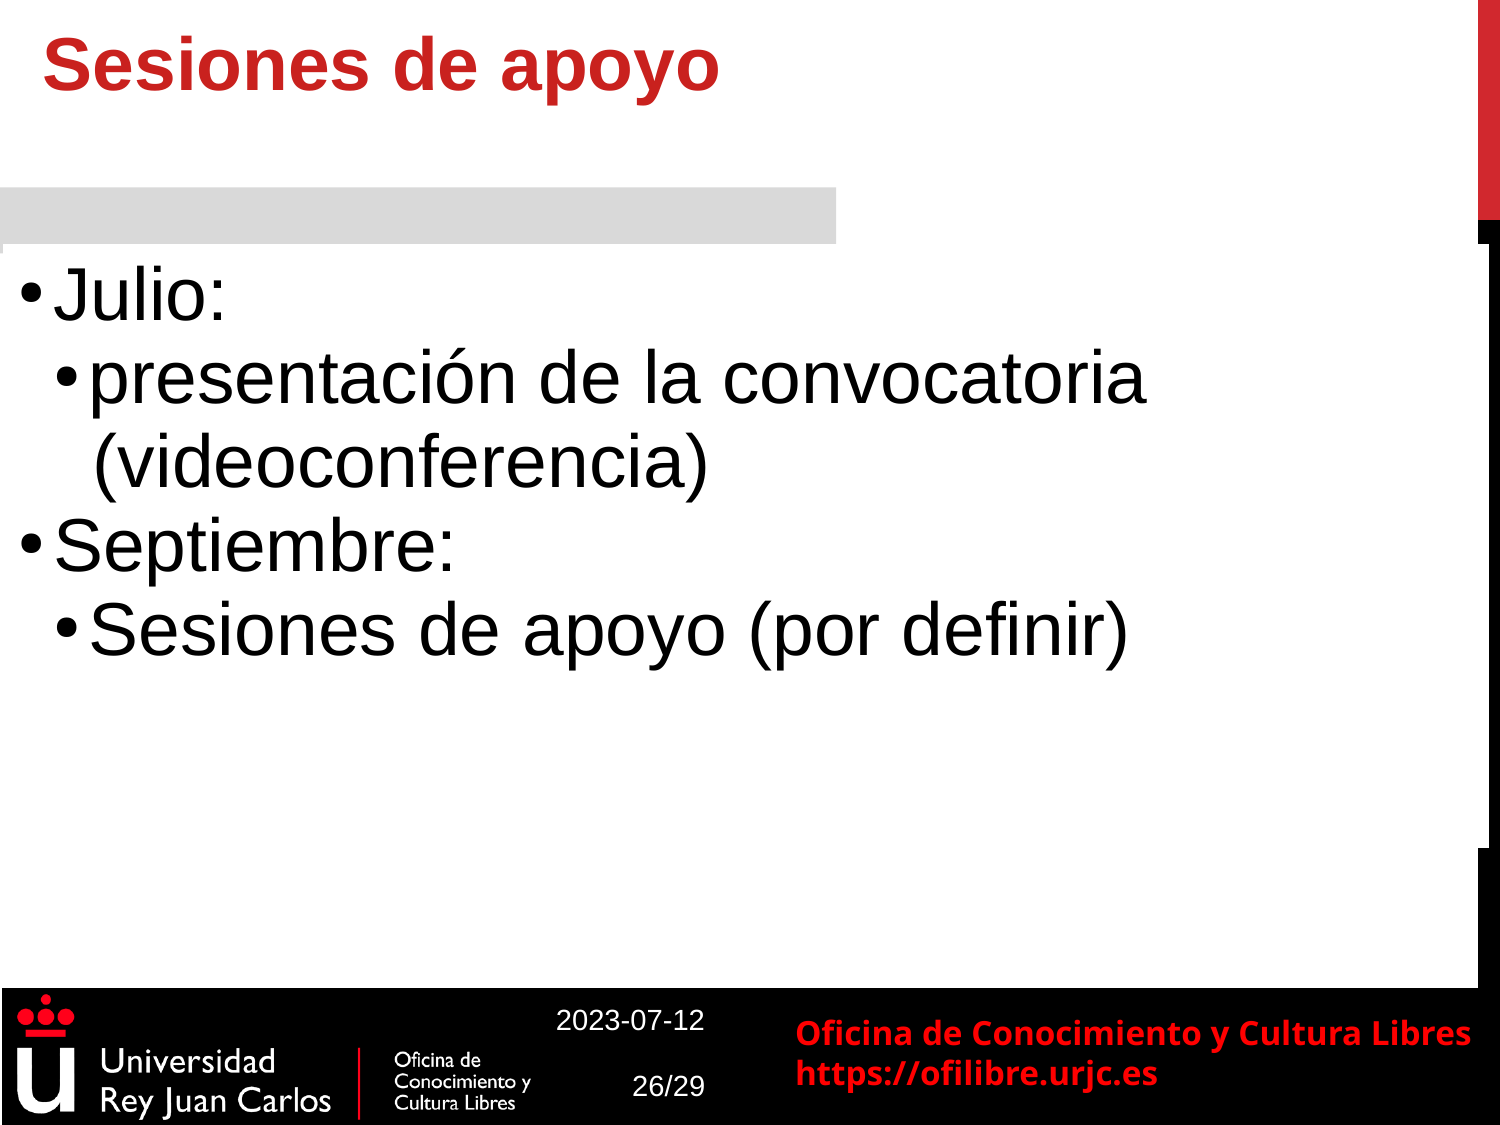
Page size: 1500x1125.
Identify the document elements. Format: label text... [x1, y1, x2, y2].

text_box Sesiones de apoyo [27, 15, 1381, 199]
text_box Julio: presentación de la convocatoria (videoconferencia) Septiembre: Sesiones de apoyo (por definir) [3, 244, 1489, 848]
picture [17, 994, 531, 1120]
title [75, 7, 1425, 196]
